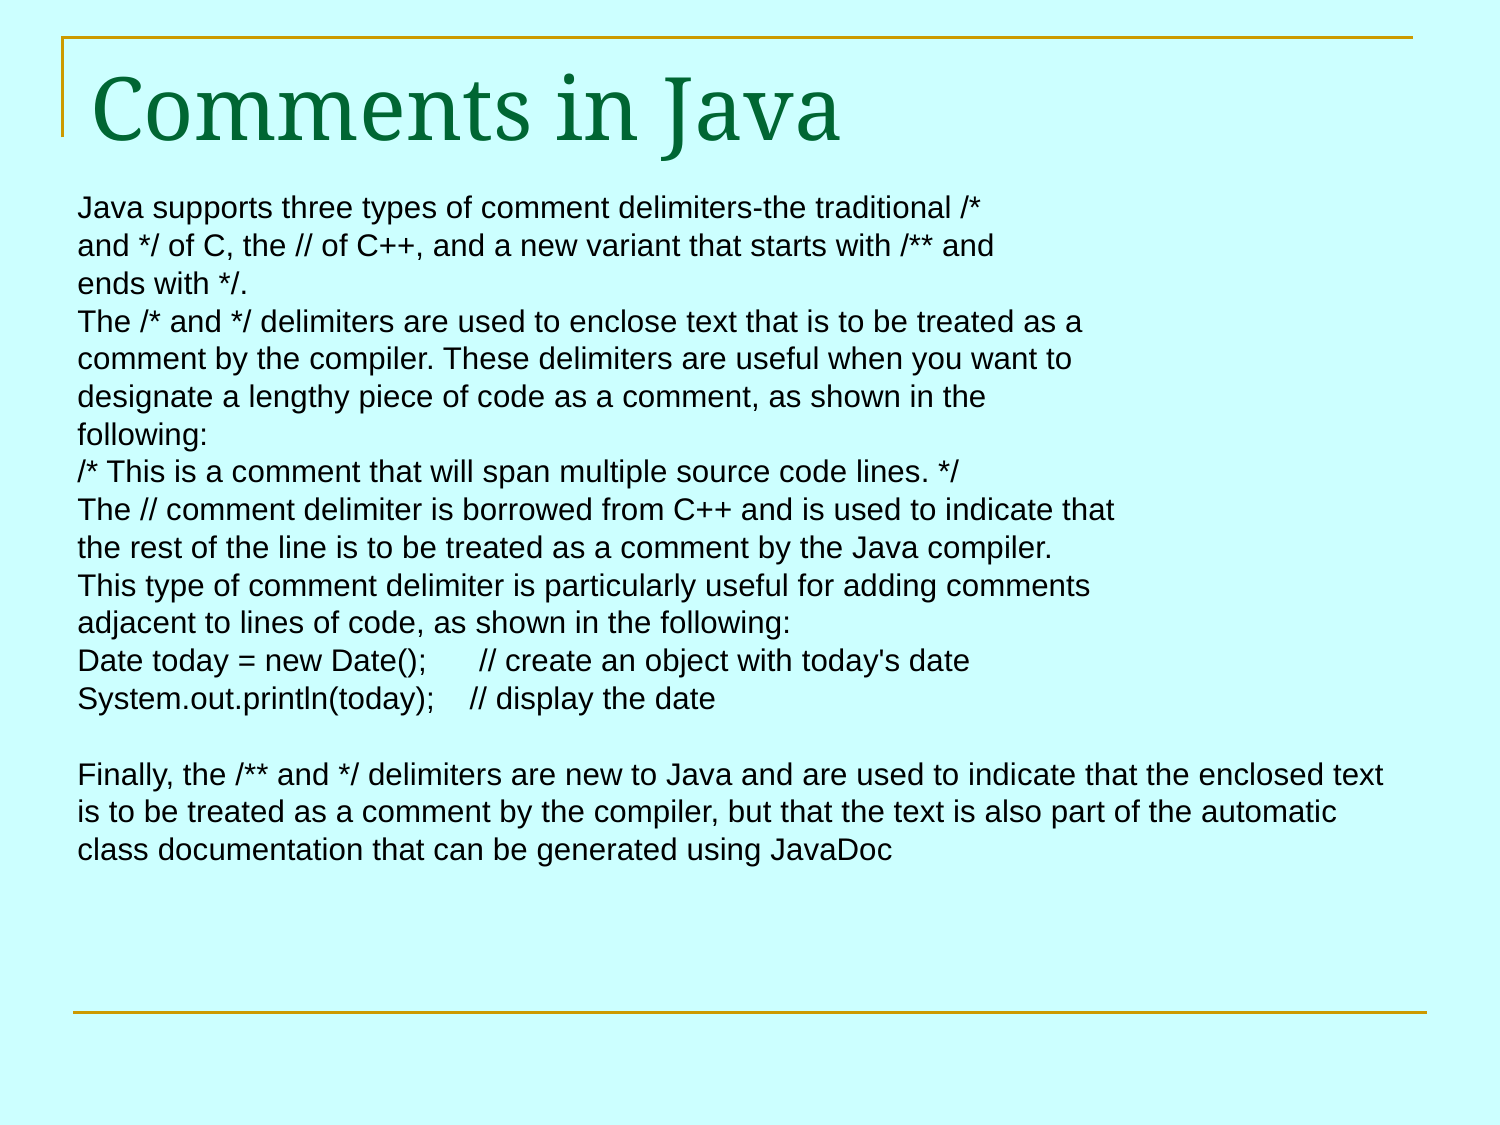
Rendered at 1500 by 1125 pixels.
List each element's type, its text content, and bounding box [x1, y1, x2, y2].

list Java supports three types of comment delimiters-the traditional /* and */ of C, the // of C++, and a new variant that starts with /** and ends with */. The /* and */ delimiters are used to enclose text that is to be treated as a comment by the compiler. These delimiters are useful when you want to designate a lengthy piece of code as a comment, as shown in the following: /* This is a comment that will span multiple source code lines. */ The // comment delimiter is borrowed from C++ and is used to indicate that the rest of the line is to be treated as a comment by the Java compiler. This type of comment delimiter is particularly useful for adding comments adjacent to lines of code, as shown in the following: Date today = new Date(); // create an object with today's date System.out.println(today); // display the date Finally, the /** and */ delimiters are new to Java and are used to indicate that the enclosed text is to be treated as a comment by the compiler, but that the text is also part of the automatic class documentation that can be generated using JavaDoc [62, 187, 1413, 931]
title Comments in Java [75, 45, 1426, 233]
